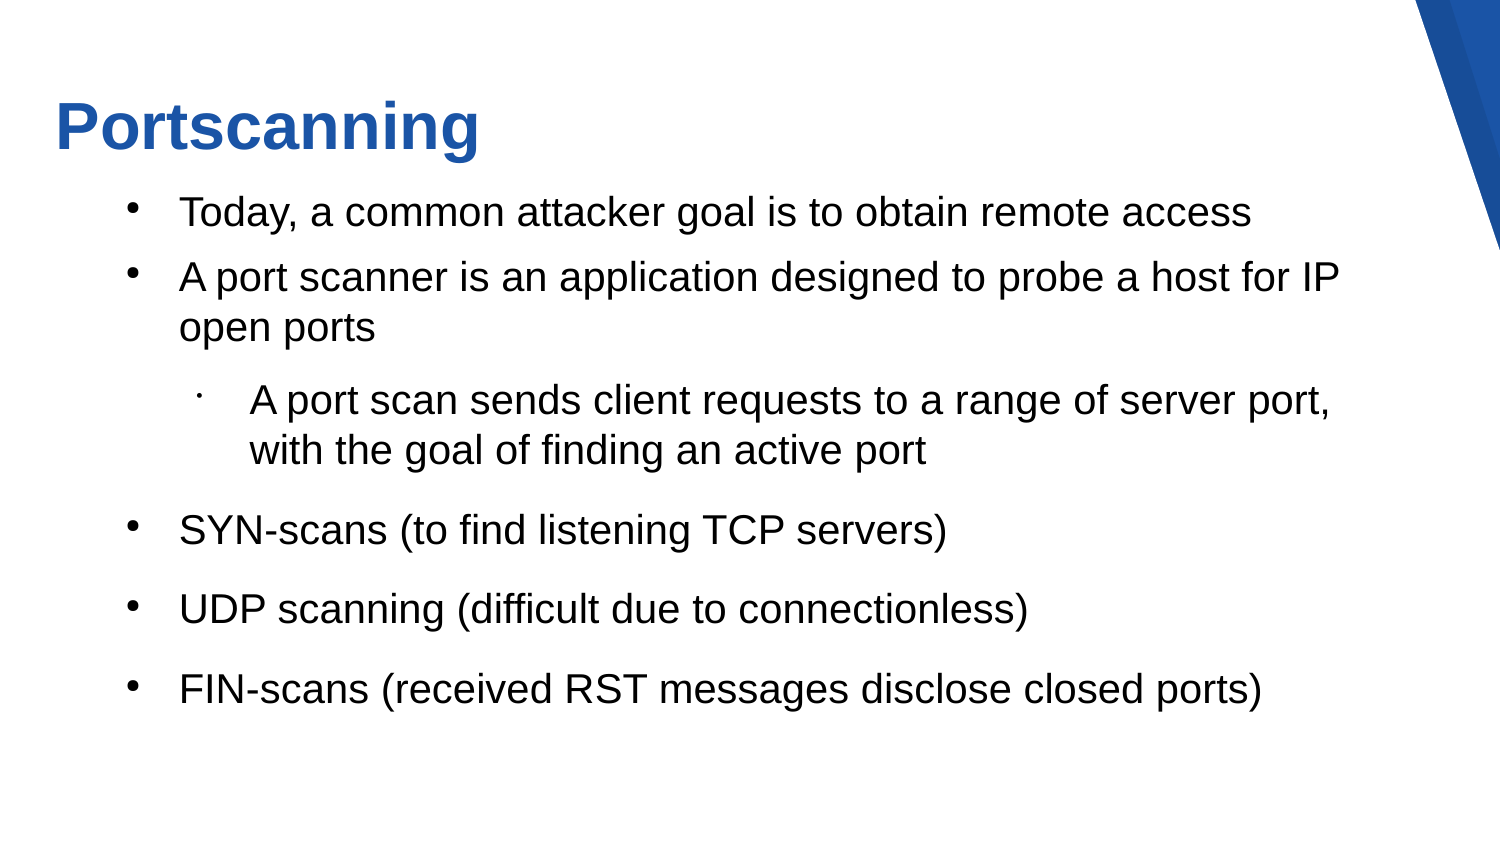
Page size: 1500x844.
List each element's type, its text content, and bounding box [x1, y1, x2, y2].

list Today, a common attacker goal is to obtain remote access A port scanner is an application designed to probe a host for IP open ports A port scan sends client requests to a range of server port, with the goal of finding an active port SYN-scans (to find listening TCP servers) UDP scanning (difficult due to connectionless) FIN-scans (received RST messages disclose closed ports) [92, 169, 1411, 736]
title Portscanning [40, 110, 1231, 178]
